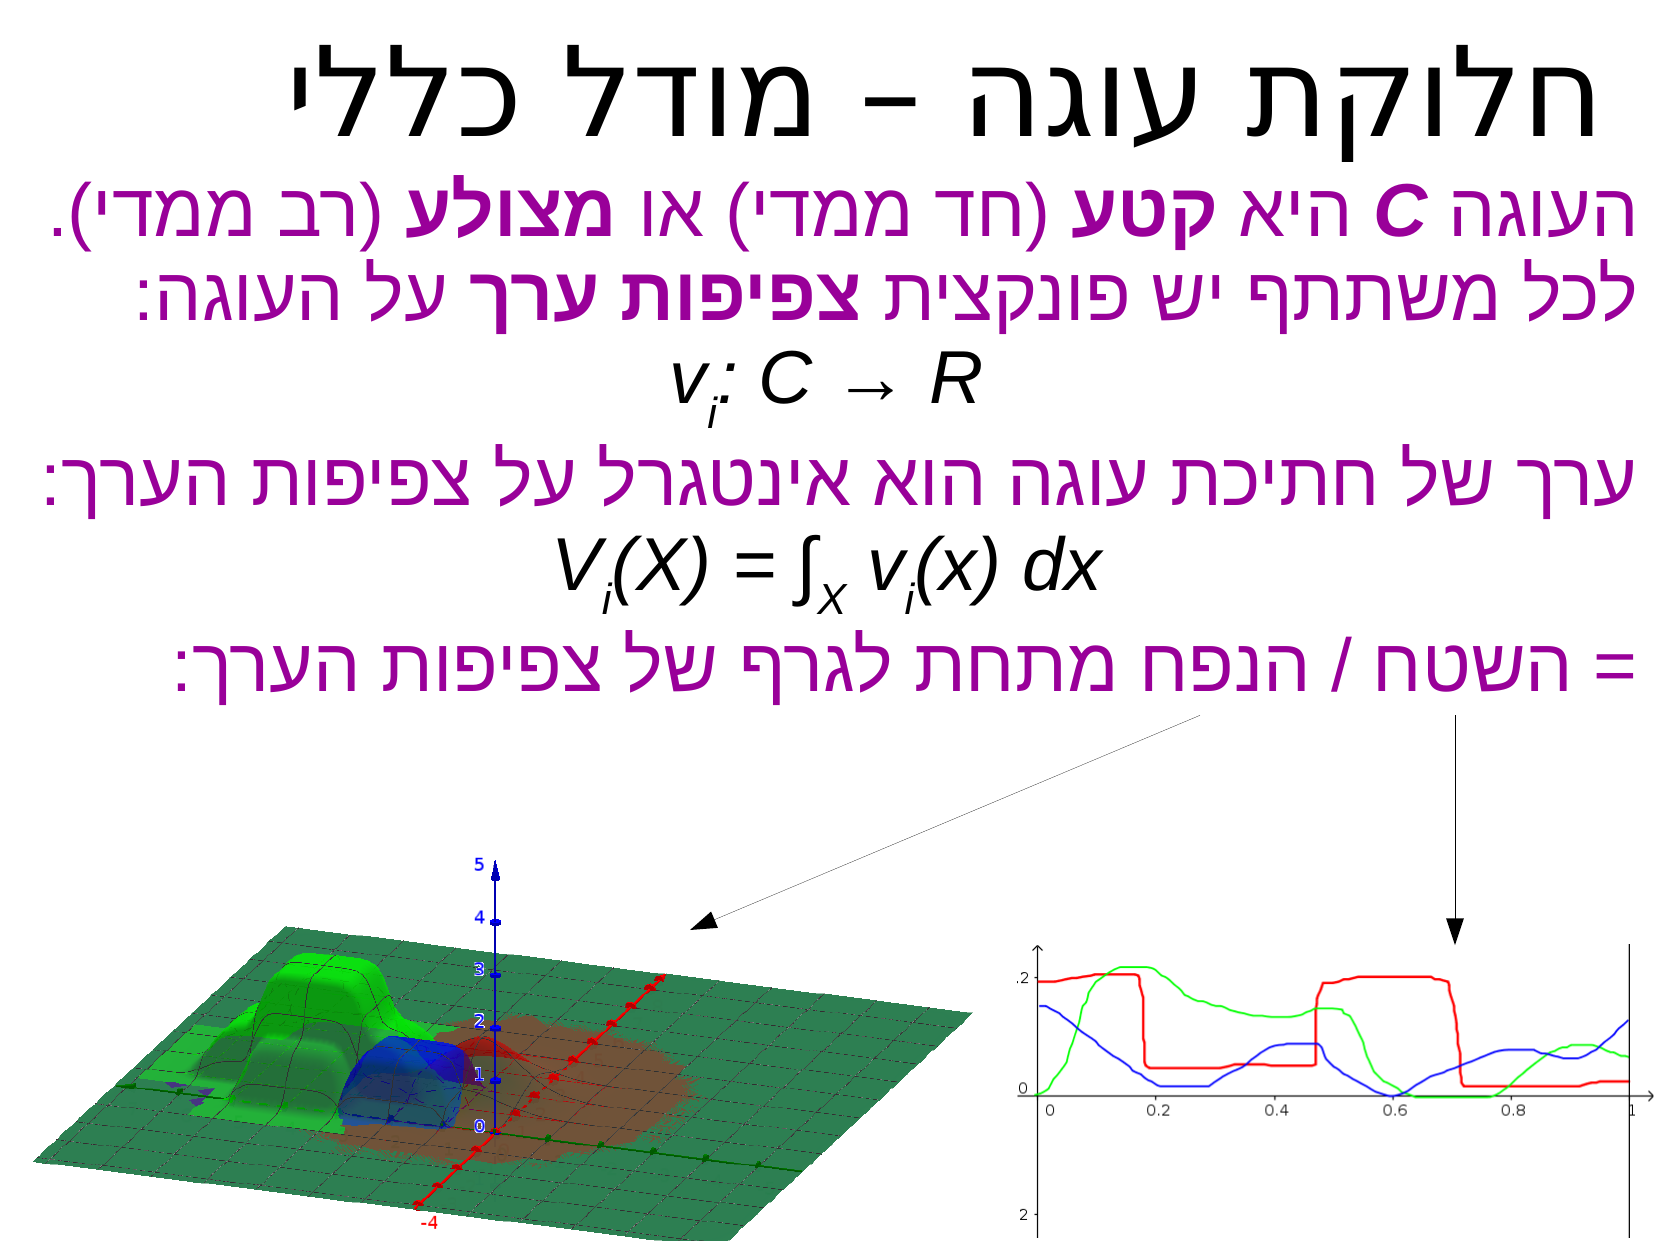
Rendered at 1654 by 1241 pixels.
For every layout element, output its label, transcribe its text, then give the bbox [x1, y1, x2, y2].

picture [0, 726, 1654, 1241]
title חלוקת עוגה – מודל כללי [30, 6, 1654, 160]
text_box העוגה C היא קטע (חד ממדי) או מצולע (רב ממדי). לכל משתתף יש פונקצית צפיפות ערך על העוגה: vi: C → R ערך של חתיכת עוגה הוא אינטגרל על צפיפות הערך: Vi(X) = ∫X vi(x) dx = השטח / הנפח מתחת לגרף של צפיפות הערך: [0, 160, 1654, 716]
